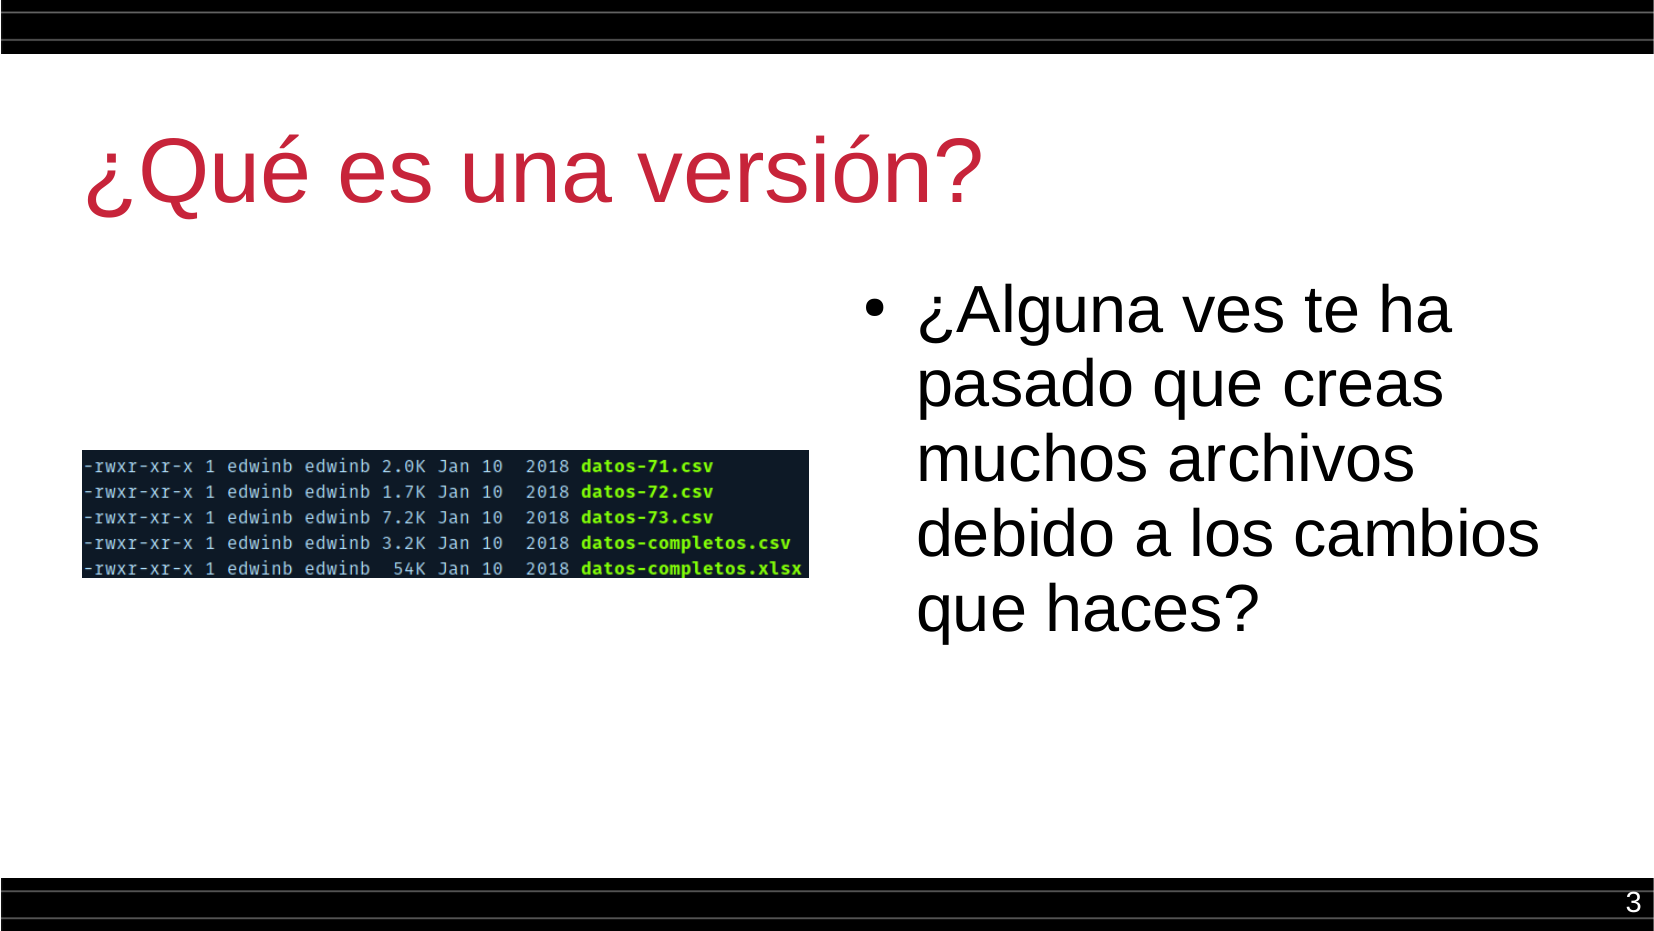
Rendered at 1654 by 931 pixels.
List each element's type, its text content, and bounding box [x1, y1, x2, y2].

title ¿Qué es una versión? [82, 92, 1571, 249]
picture [82, 450, 809, 578]
picture [1, 0, 1654, 54]
list ¿Alguna ves te ha pasado que creas muchos archivos debido a los cambios que haces? [845, 271, 1572, 758]
picture [1, 878, 1654, 931]
